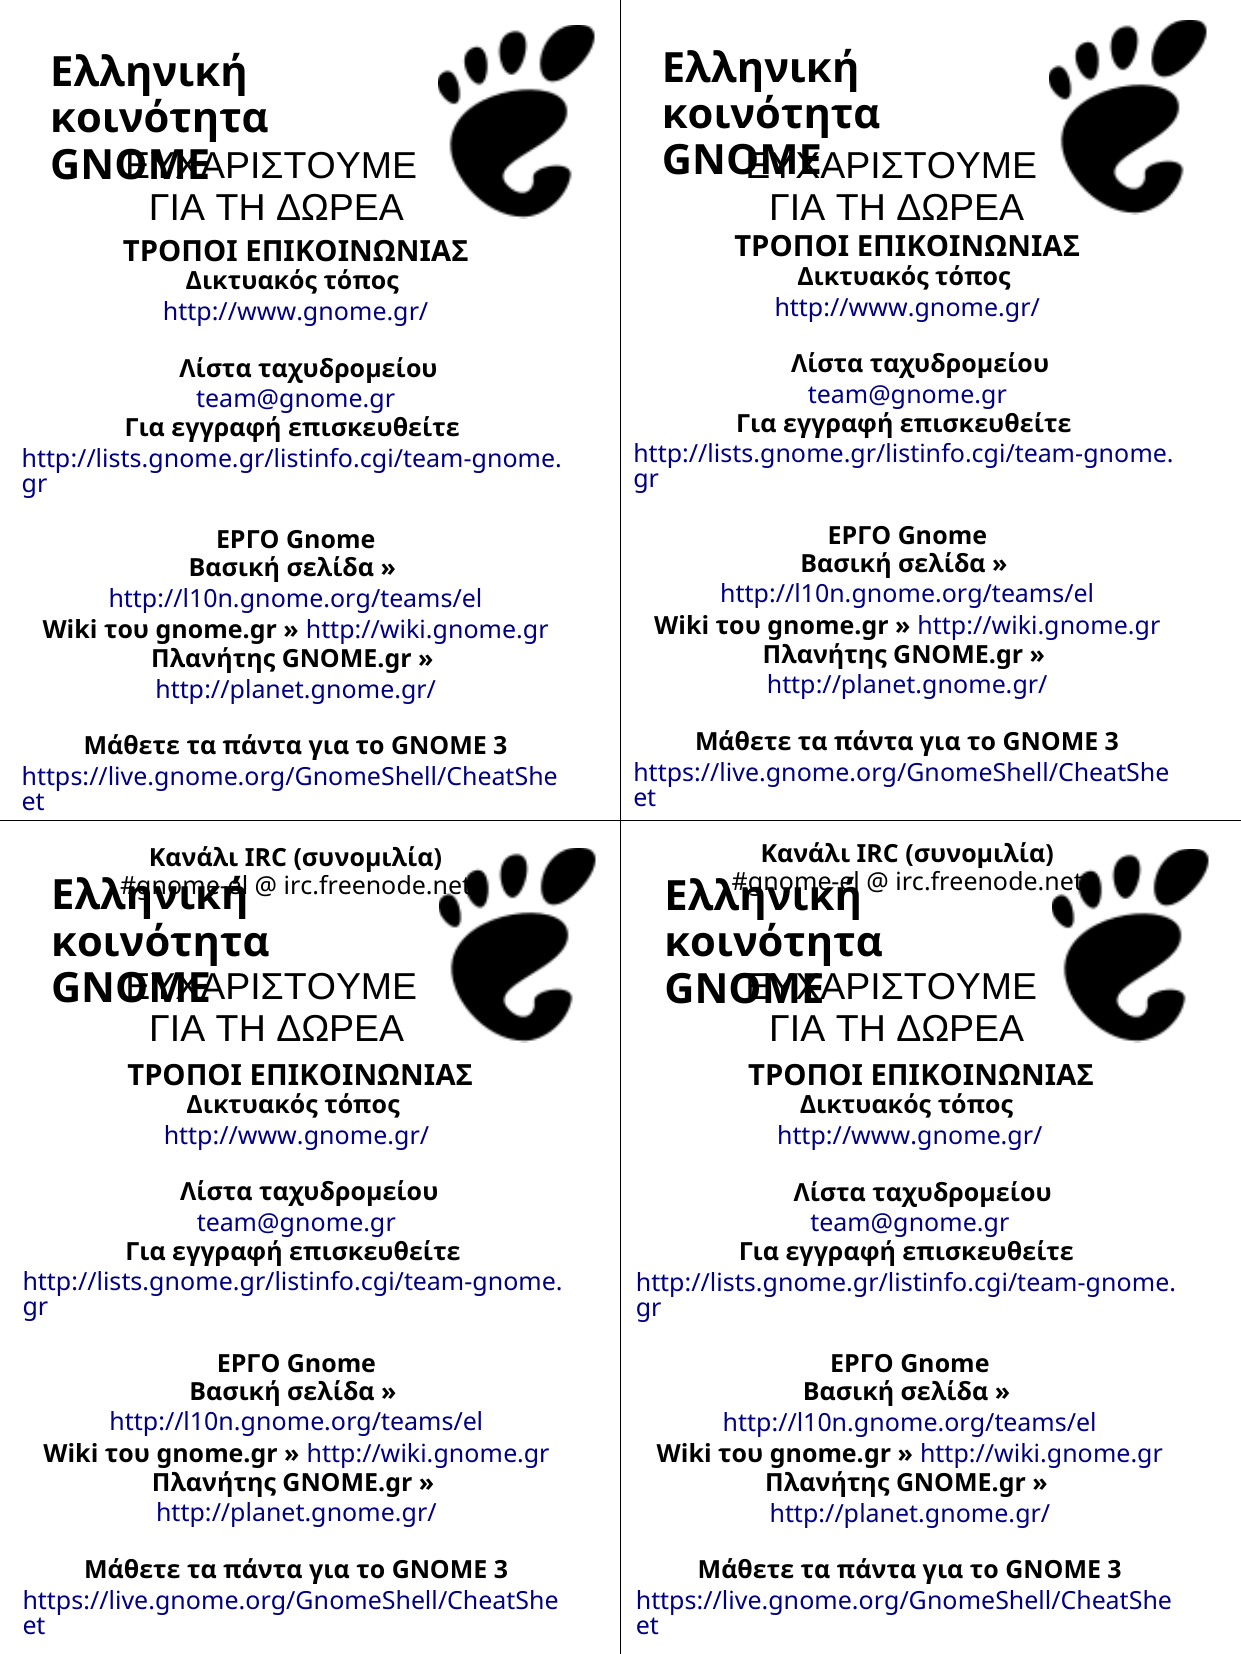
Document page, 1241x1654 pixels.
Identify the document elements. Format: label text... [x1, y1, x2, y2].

text_box Ελληνική κοινότητα GNOME [36, 865, 450, 1014]
picture [439, 848, 598, 1043]
text_box ΤΡΟΠΟΙ ΕΠΙΚΟΙΝΩΝΙΑΣ Δικτυακός τόπος http://www.gnome.gr/ Λίστα ταχυδρομείου team@gnome.gr Για εγγραφή επισκευθείτε http://lists.gnome.gr/listinfo.cgi/team-gnome.gr ΕΡΓΟ Gnome Βασική σελίδα » http://l10n.gnome.org/teams/el Wiki του gnome.gr » http://wiki.gnome.gr Πλανήτης GNOME.gr » http://planet.gnome.gr/ Μάθετε τα πάντα για το GNOME 3 https://live.gnome.org/GnomeShell/CheatSheet Κανάλι IRC (συνομιλία) #gnome-el @ irc.freenode.net [621, 1051, 1199, 1654]
text_box ΤΡΟΠΟΙ ΕΠΙΚΟΙΝΩΝΙΑΣ Δικτυακός τόπος http://www.gnome.gr/ Λίστα ταχυδρομείου team@gnome.gr Για εγγραφή επισκευθείτε http://lists.gnome.gr/listinfo.cgi/team-gnome.gr ΕΡΓΟ Gnome Βασική σελίδα » http://l10n.gnome.org/teams/el Wiki του gnome.gr » http://wiki.gnome.gr Πλανήτης GNOME.gr » http://planet.gnome.gr/ Μάθετε τα πάντα για το GNOME 3 https://live.gnome.org/GnomeShell/CheatSheet Κανάλι IRC (συνομιλία) #gnome-el @ irc.freenode.net [6, 227, 585, 804]
text_box ΕΥΧΑΡΙΣΤΟΥΜΕ ΓΙΑ ΤΗ ΔΩΡΕΑ [730, 958, 1064, 1058]
picture [1052, 849, 1211, 1044]
text_box ΕΥΧΑΡΙΣΤΟΥΜΕ ΓΙΑ ΤΗ ΔΩΡΕΑ [110, 958, 443, 1058]
picture [438, 25, 597, 219]
picture [1049, 20, 1209, 215]
text_box Ελληνική κοινότητα GNOME [35, 41, 449, 190]
text_box ΤΡΟΠΟΙ ΕΠΙΚΟΙΝΩΝΙΑΣ Δικτυακός τόπος http://www.gnome.gr/ Λίστα ταχυδρομείου team@gnome.gr Για εγγραφή επισκευθείτε http://lists.gnome.gr/listinfo.cgi/team-gnome.gr ΕΡΓΟ Gnome Βασική σελίδα » http://l10n.gnome.org/teams/el Wiki του gnome.gr » http://wiki.gnome.gr Πλανήτης GNOME.gr » http://planet.gnome.gr/ Μάθετε τα πάντα για το GNOME 3 https://live.gnome.org/GnomeShell/CheatSheet Κανάλι IRC (συνομιλία) #gnome-el @ irc.freenode.net [7, 1051, 586, 1628]
text_box ΕΥΧΑΡΙΣΤΟΥΜΕ ΓΙΑ ΤΗ ΔΩΡΕΑ [110, 137, 443, 237]
text_box ΤΡΟΠΟΙ ΕΠΙΚΟΙΝΩΝΙΑΣ Δικτυακός τόπος http://www.gnome.gr/ Λίστα ταχυδρομείου team@gnome.gr Για εγγραφή επισκευθείτε http://lists.gnome.gr/listinfo.cgi/team-gnome.gr ΕΡΓΟ Gnome Βασική σελίδα » http://l10n.gnome.org/teams/el Wiki του gnome.gr » http://wiki.gnome.gr Πλανήτης GNOME.gr » http://planet.gnome.gr/ Μάθετε τα πάντα για το GNOME 3 https://live.gnome.org/GnomeShell/CheatSheet Κανάλι IRC (συνομιλία) #gnome-el @ irc.freenode.net [618, 223, 1197, 800]
text_box Ελληνική κοινότητα GNOME [649, 865, 1063, 1014]
text_box Ελληνική κοινότητα GNOME [647, 37, 1061, 186]
text_box ΕΥΧΑΡΙΣΤΟΥΜΕ ΓΙΑ ΤΗ ΔΩΡΕΑ [730, 137, 1064, 237]
